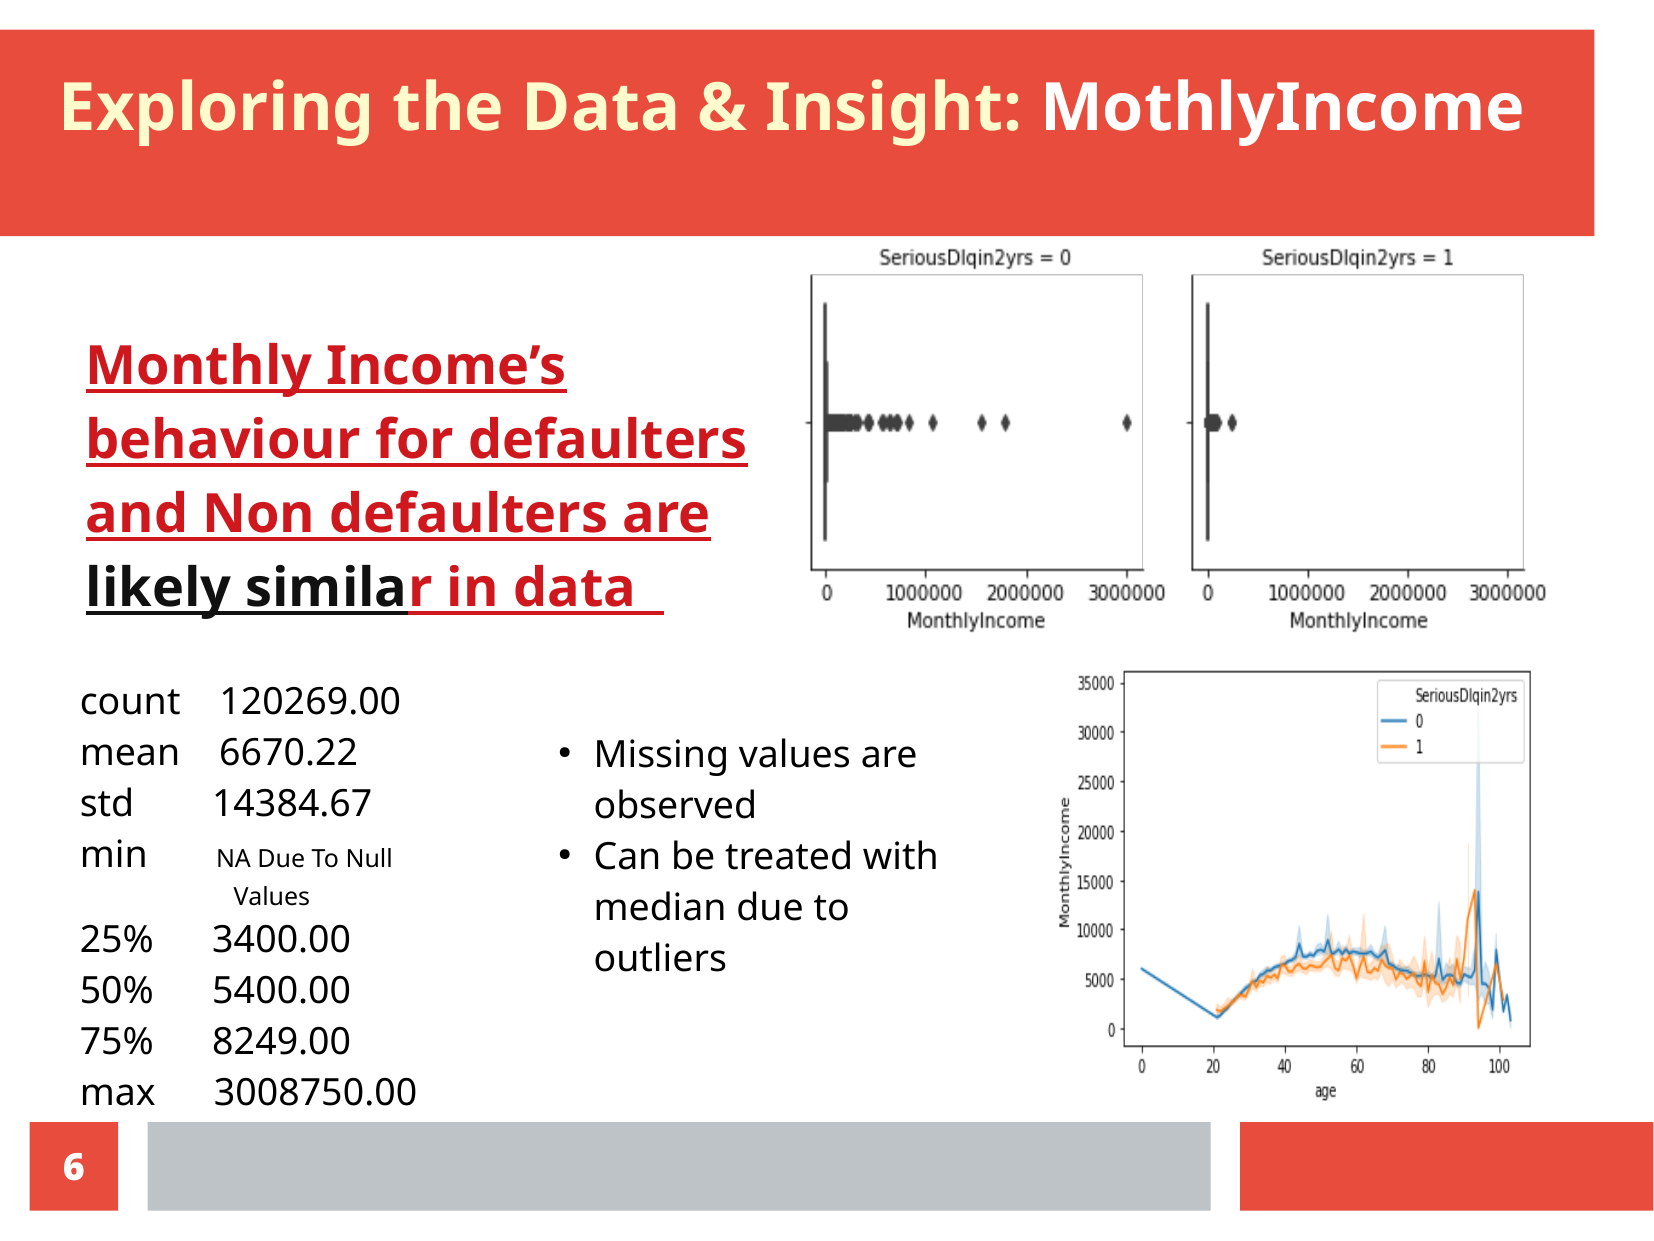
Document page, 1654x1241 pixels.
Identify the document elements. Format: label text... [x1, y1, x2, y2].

picture [1051, 661, 1537, 1111]
text_box Monthly Income’s behaviour for defaulters and Non defaulters are likely similar in data [70, 318, 815, 649]
title Exploring the Data & Insight: MothlyIncome [59, 59, 1595, 207]
picture [791, 236, 1560, 644]
text_box Missing values are observed Can be treated with median due to outliers [543, 720, 957, 953]
text_box count 120269.00 mean 6670.22 std 14384.67 min NA Due To Null Values 25% 3400.00 50% 5400.00 75% 8249.00 max 3008750.00 [64, 667, 514, 1060]
